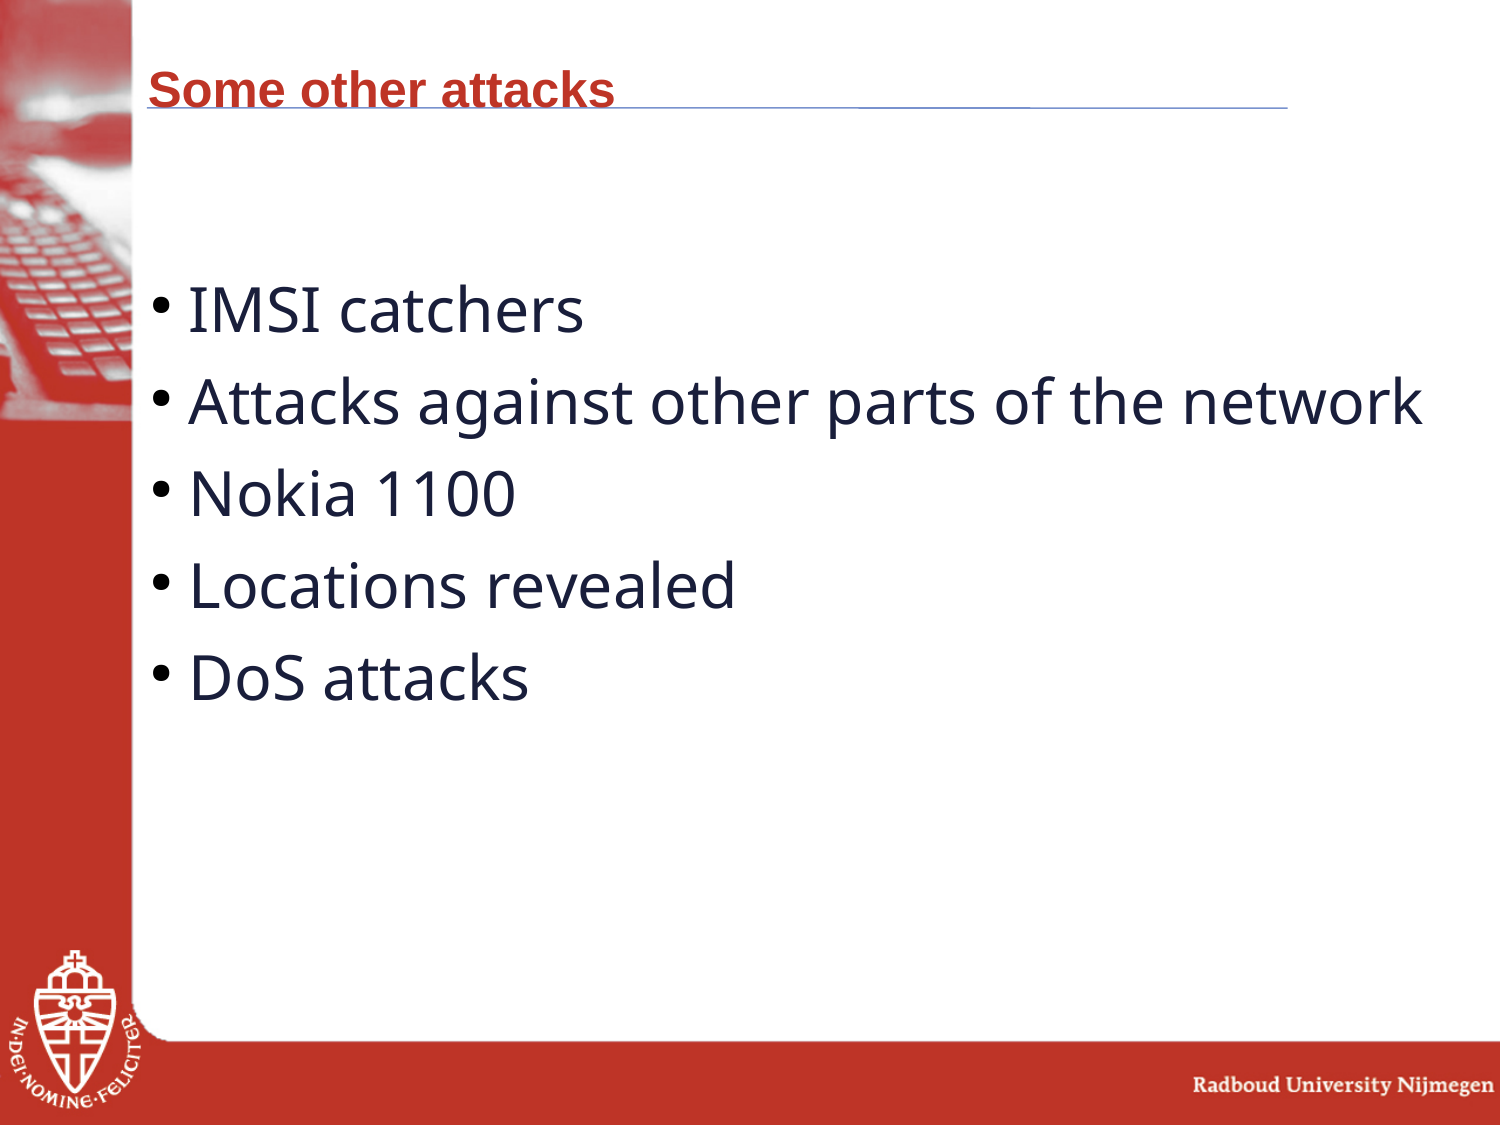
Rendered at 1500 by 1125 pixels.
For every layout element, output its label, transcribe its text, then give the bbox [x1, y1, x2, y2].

title Some other attacks [147, 0, 1491, 122]
list IMSI catchers Attacks against other parts of the network Nokia 1100 Locations revealed DoS attacks [150, 262, 1500, 1125]
picture [0, 0, 1500, 1125]
